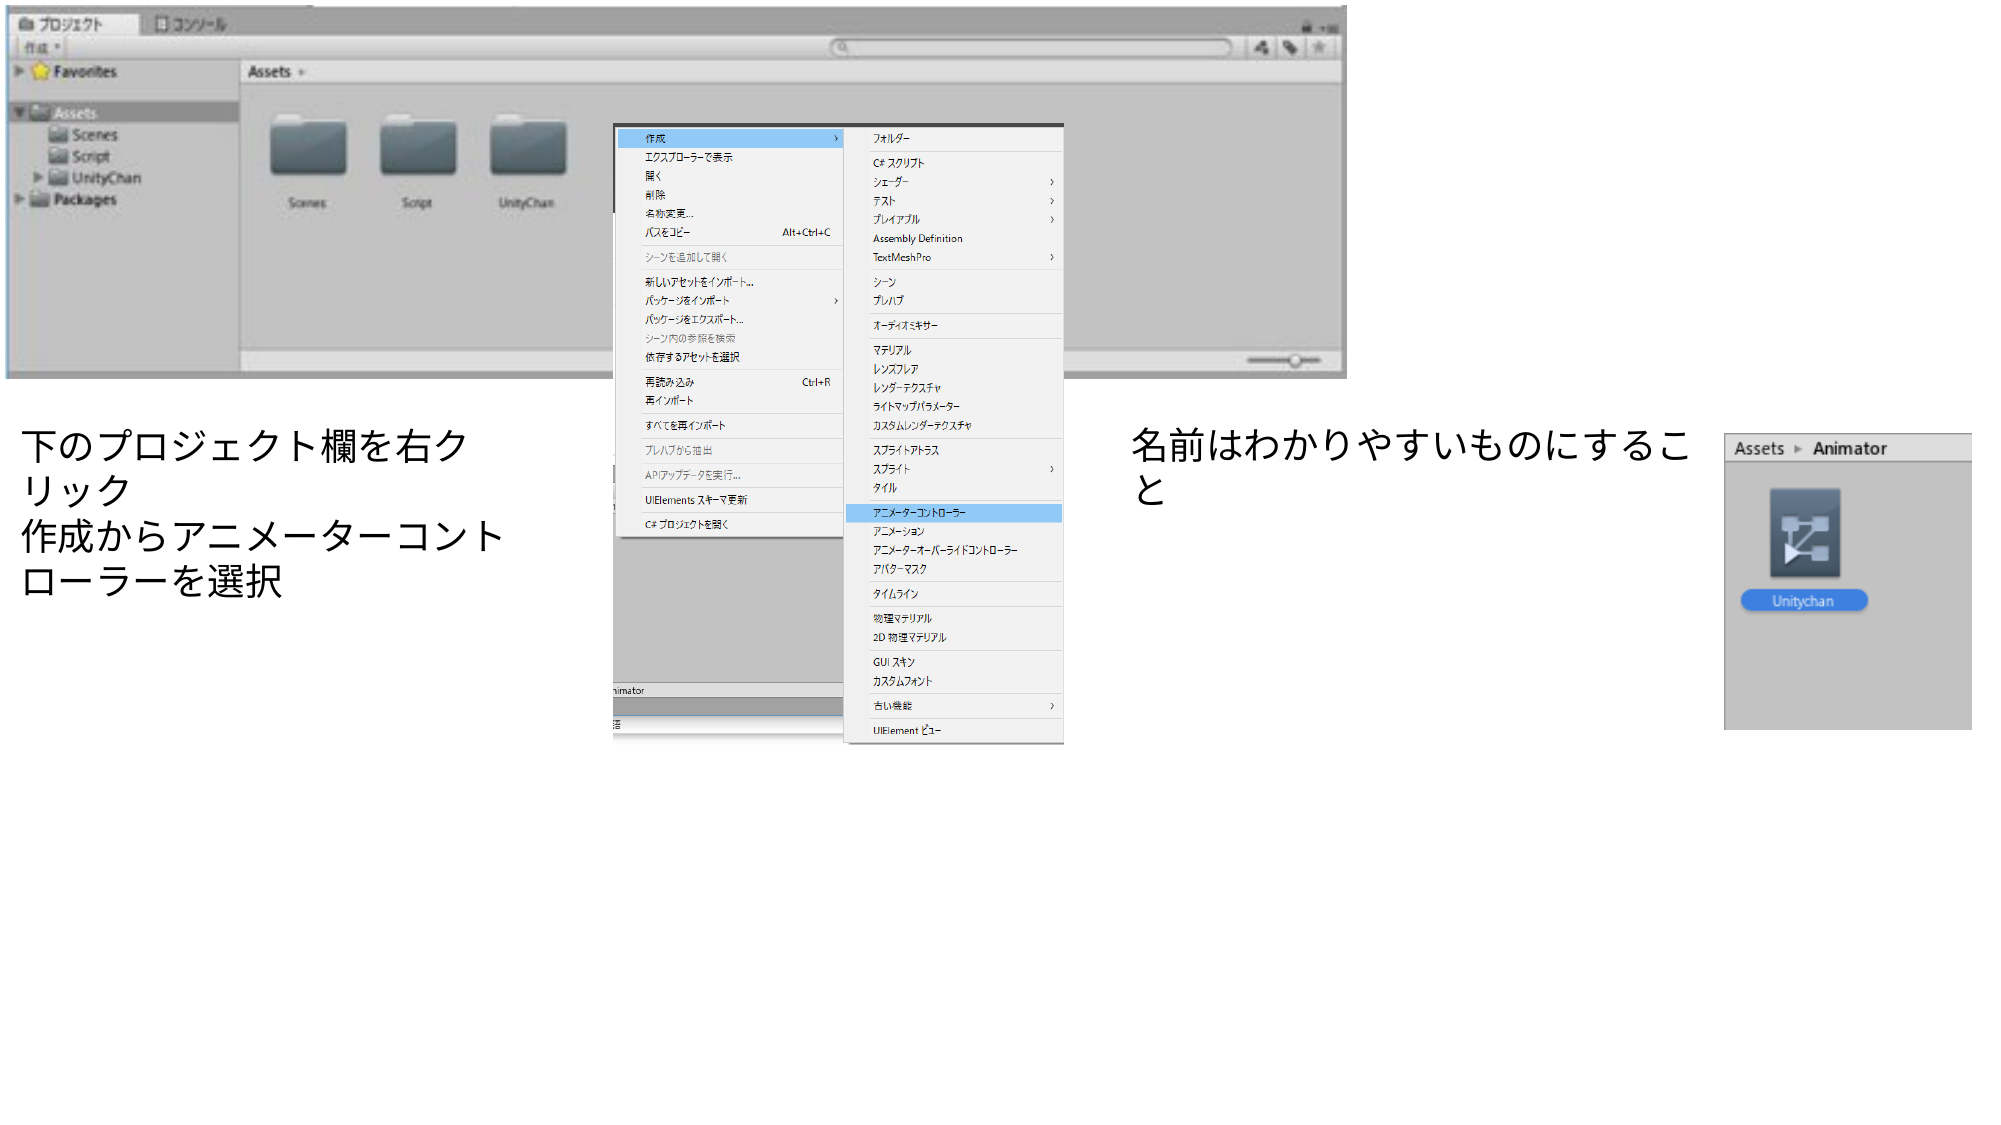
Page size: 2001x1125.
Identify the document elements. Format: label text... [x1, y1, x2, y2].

text_box 名前はわかりやすいものにすること [1116, 414, 1712, 703]
picture [5, 5, 1347, 745]
picture [1724, 433, 1972, 730]
text_box 下のプロジェクト欄を右クリック 作成からアニメーターコントローラーを選択 [5, 415, 537, 704]
